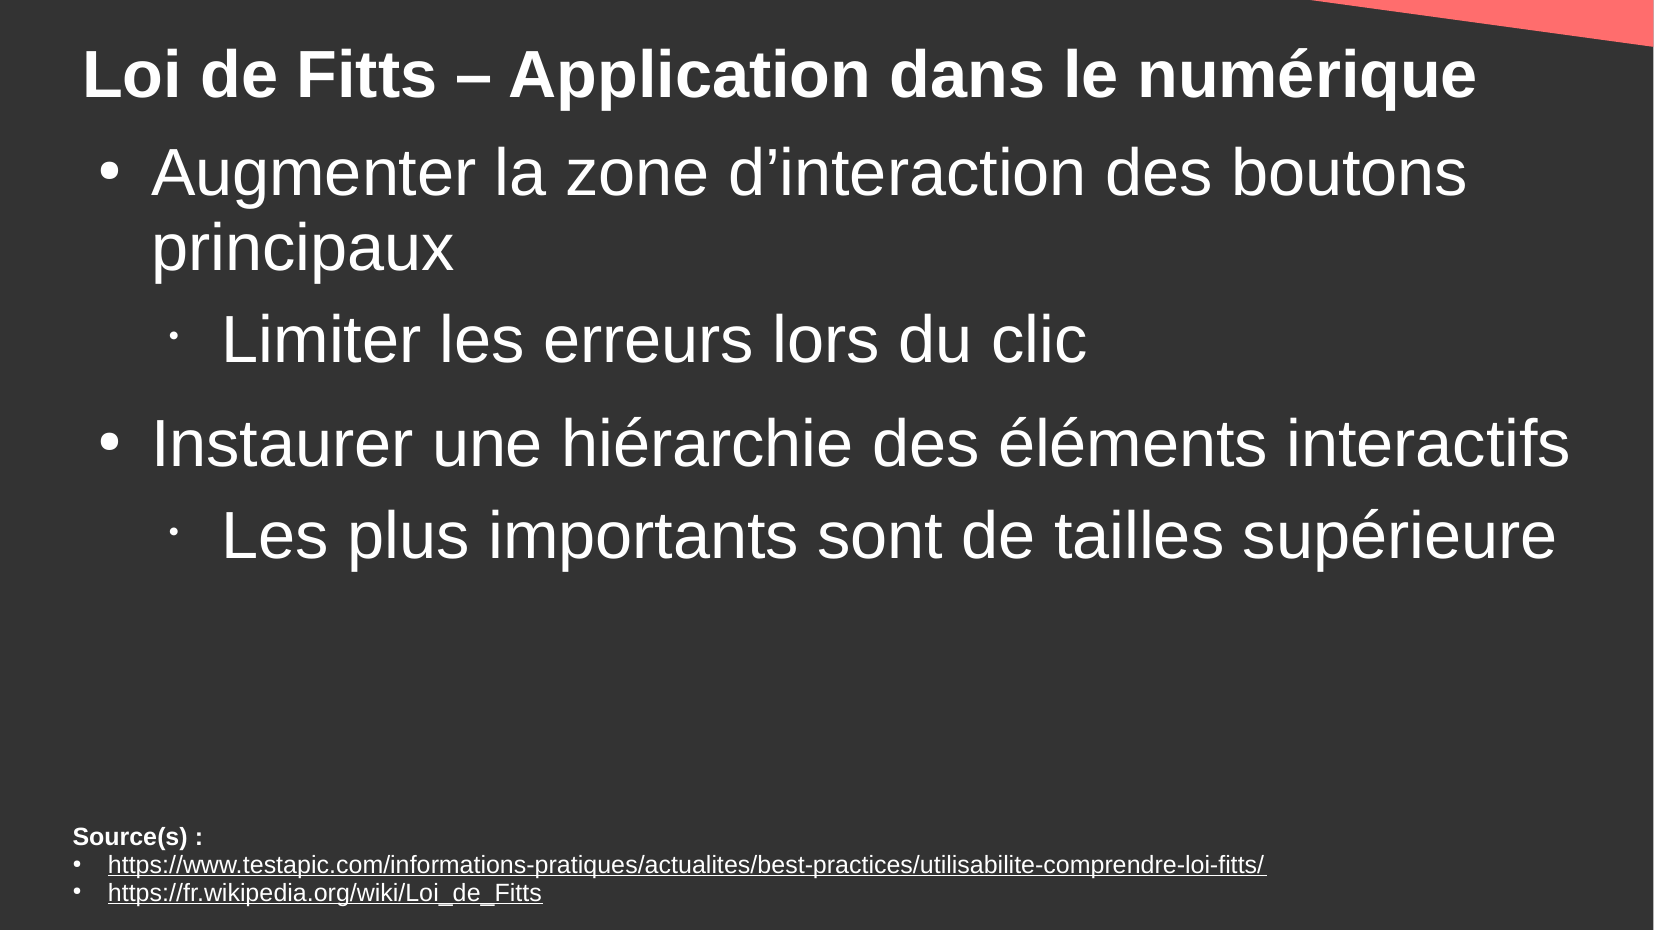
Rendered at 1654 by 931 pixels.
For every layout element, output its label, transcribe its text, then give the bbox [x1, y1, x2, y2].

title Loi de Fitts – Application dans le numérique [82, 37, 1571, 114]
text_box Source(s) : https://www.testapic.com/informations-pratiques/actualites/best-practices/utilisabilite-comprendre-loi-fitts/ https://fr.wikipedia.org/wiki/Loi_de_Fitts [57, 815, 1543, 914]
list Augmenter la zone d’interaction des boutons principaux Limiter les erreurs lors du clic Instaurer une hiérarchie des éléments interactifs Les plus importants sont de tailles supérieure [80, 134, 1620, 803]
text_box [1310, 0, 1654, 47]
